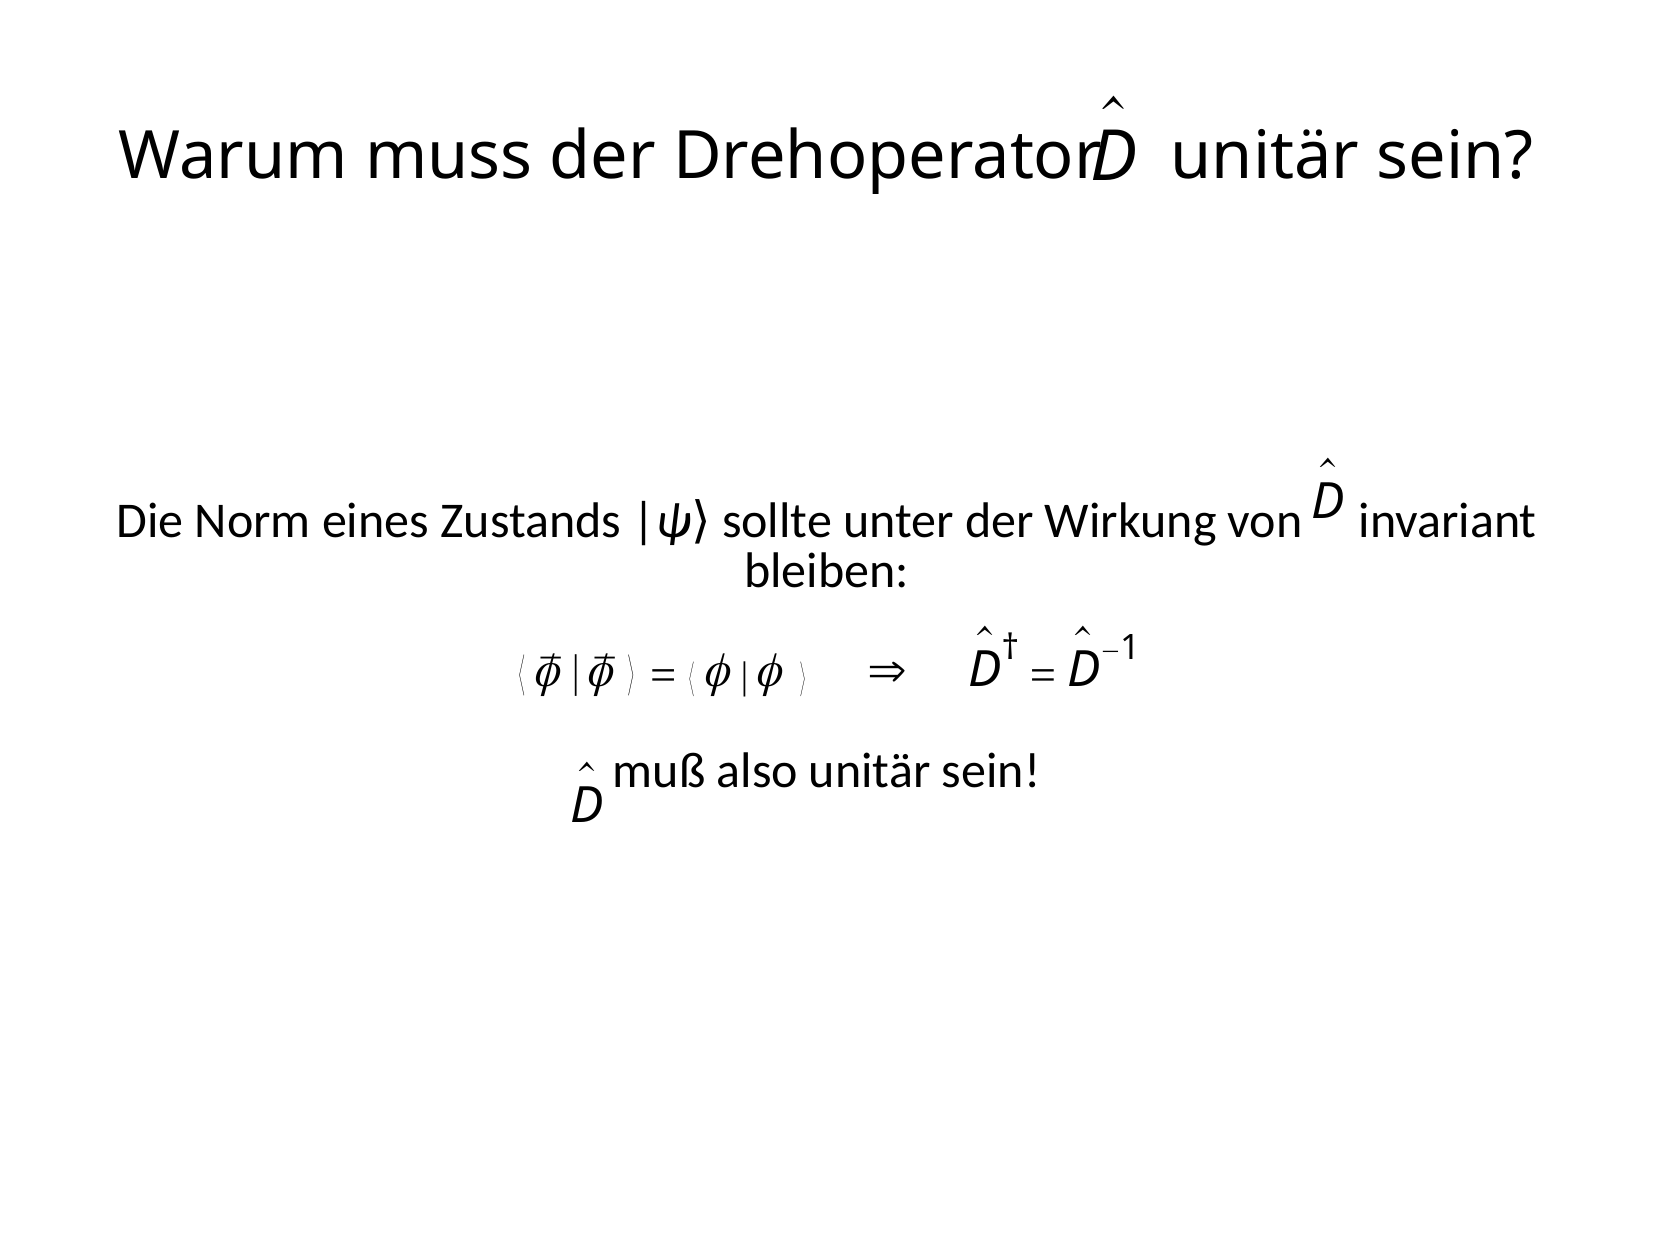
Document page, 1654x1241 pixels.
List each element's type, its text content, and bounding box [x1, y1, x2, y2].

subtitle Die Norm eines Zustands |ψ⟩ sollte unter der Wirkung von invariant bleiben: muß also unitär sein! [82, 290, 1571, 1010]
chart [1081, 92, 1147, 199]
chart [1305, 455, 1352, 531]
chart [564, 759, 611, 835]
chart [510, 623, 1143, 699]
title Warum muss der Drehoperator unitär sein? [82, 49, 1571, 257]
